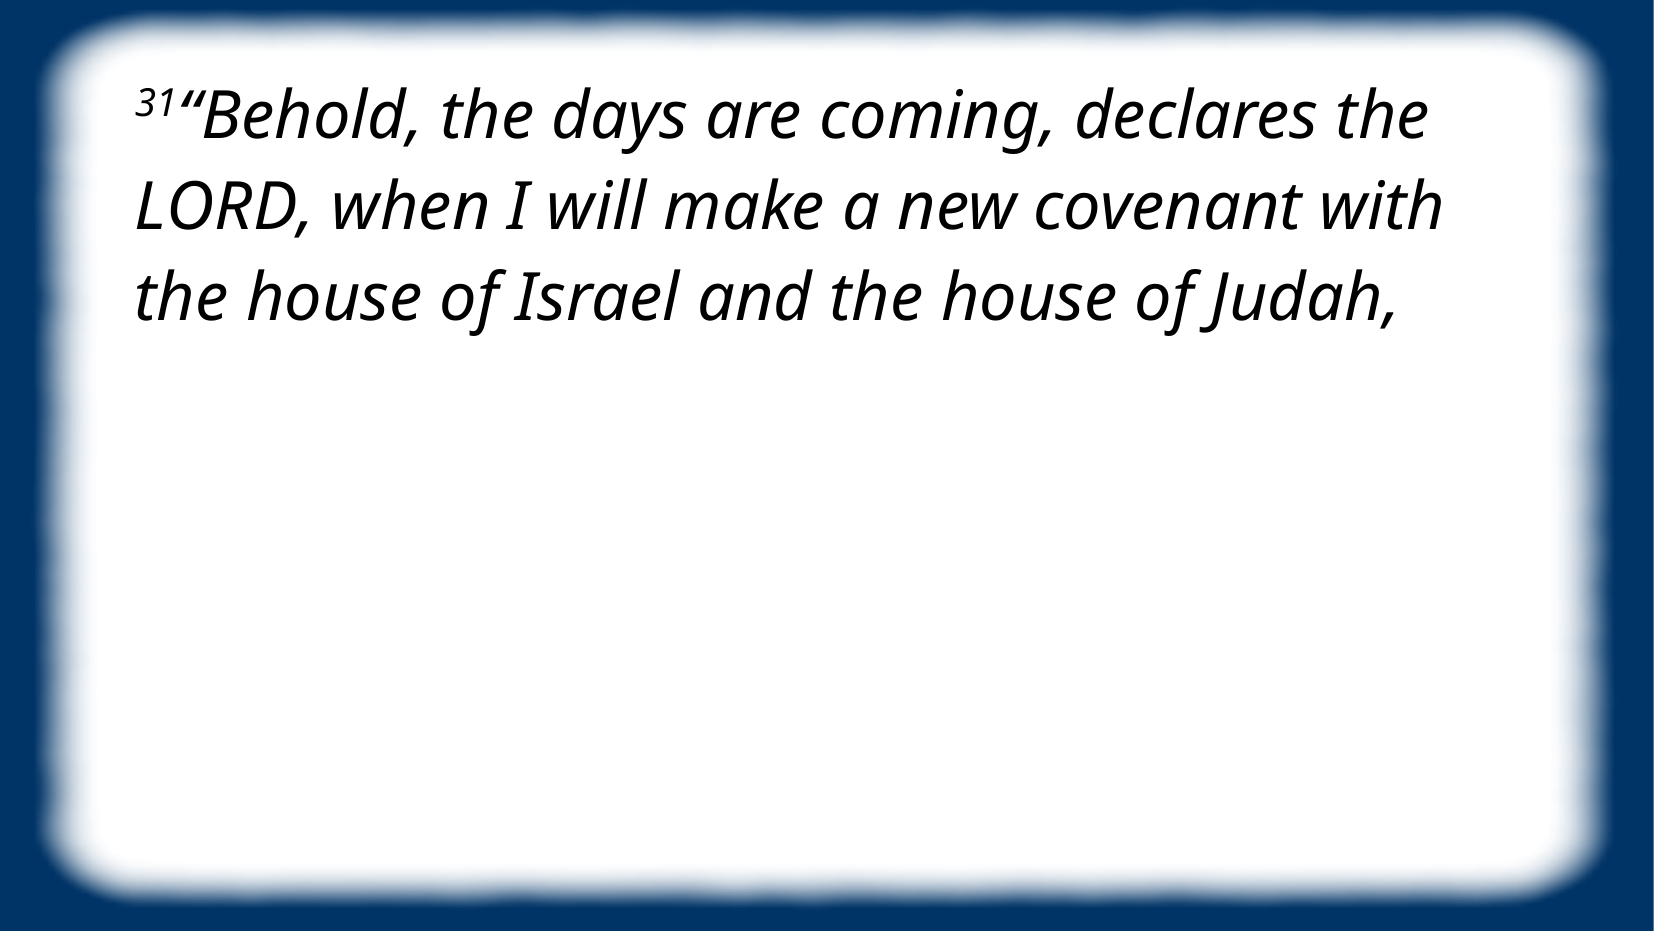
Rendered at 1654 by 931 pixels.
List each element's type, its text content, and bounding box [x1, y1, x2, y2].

picture [0, 0, 1654, 931]
text_box 31“Behold, the days are coming, declares the LORD, when I will make a new covenant with the house of Israel and the house of Judah, [120, 60, 1531, 430]
